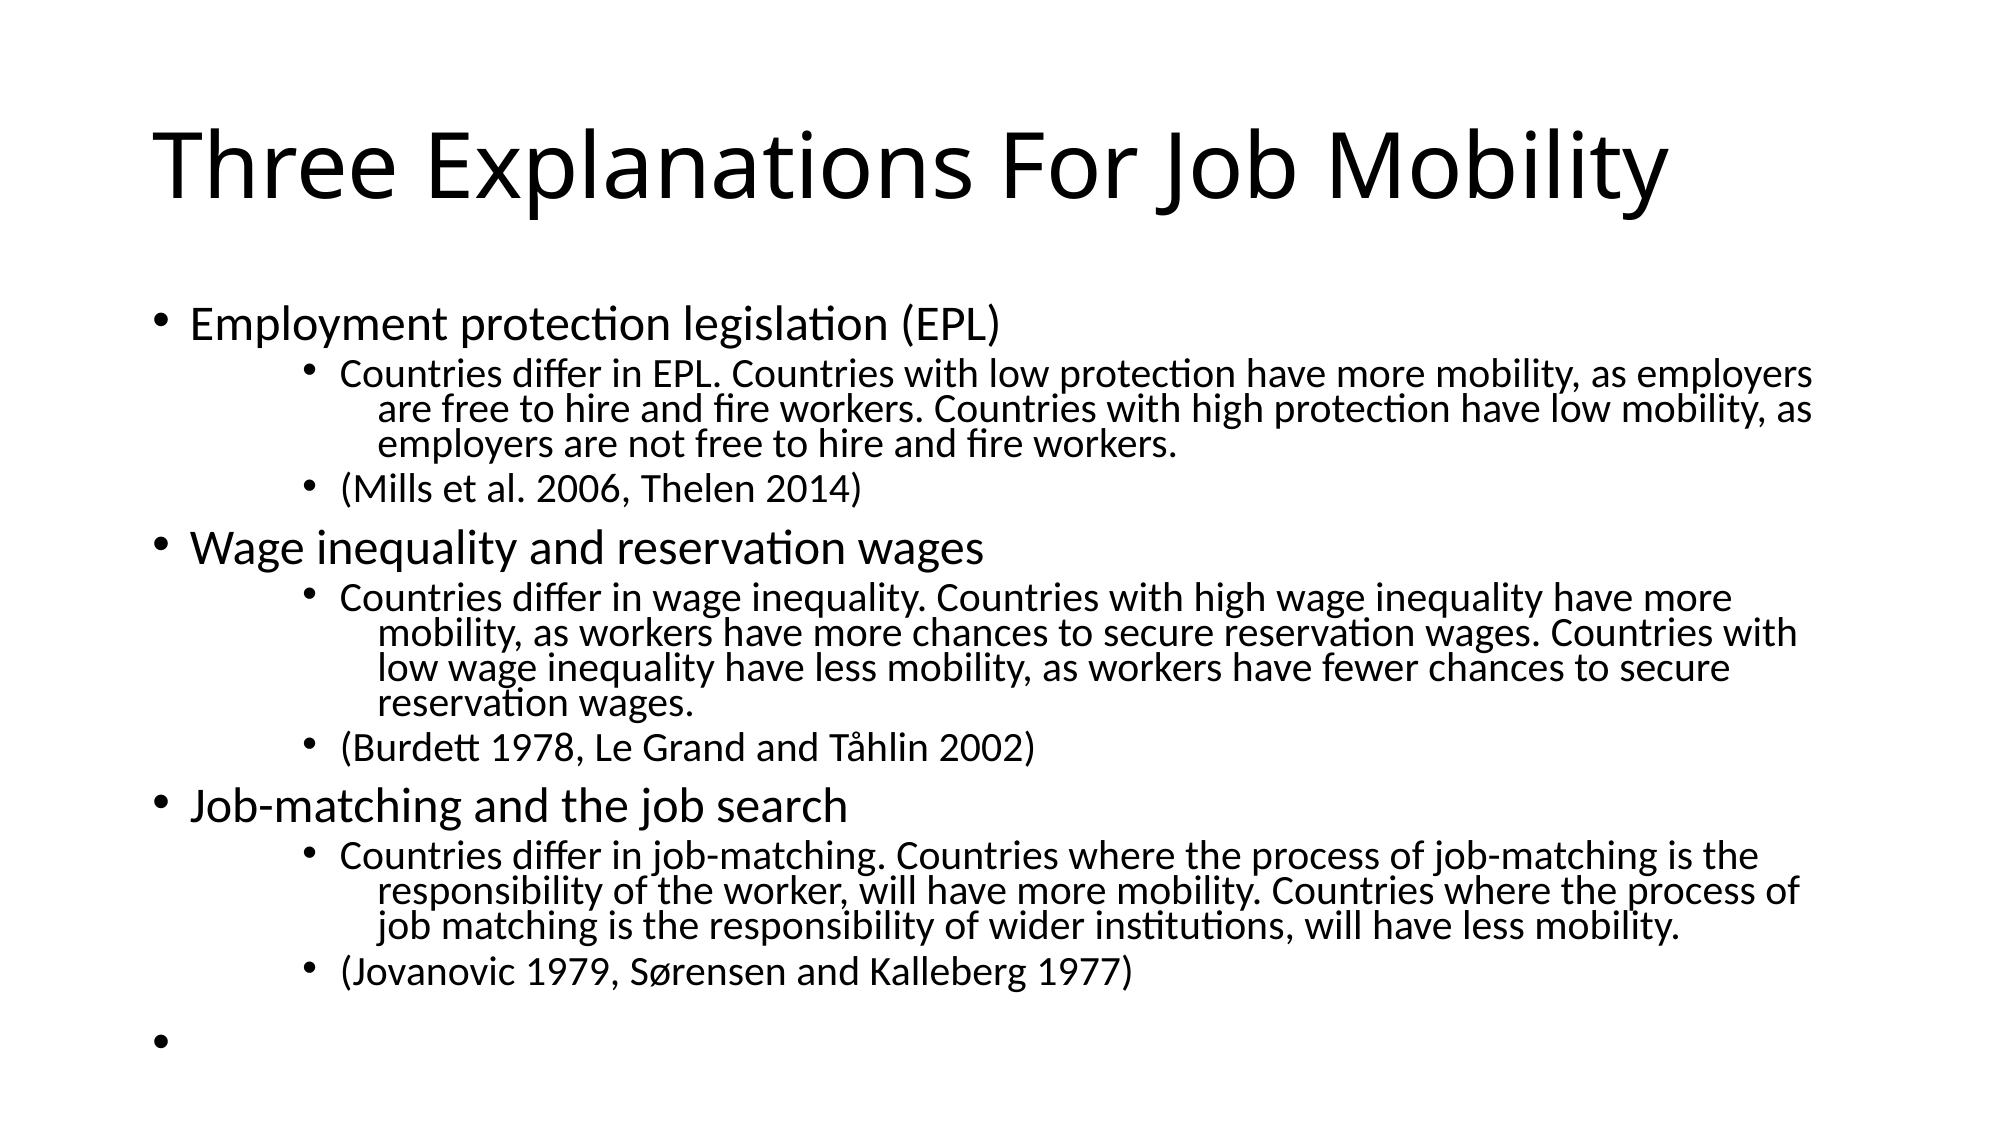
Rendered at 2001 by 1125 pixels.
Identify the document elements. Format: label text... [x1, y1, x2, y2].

list Employment protection legislation (EPL) Countries differ in EPL. Countries with low protection have more mobility, as employers are free to hire and fire workers. Countries with high protection have low mobility, as employers are not free to hire and fire workers. (Mills et al. 2006, Thelen 2014) Wage inequality and reservation wages Countries differ in wage inequality. Countries with high wage inequality have more mobility, as workers have more chances to secure reservation wages. Countries with low wage inequality have less mobility, as workers have fewer chances to secure reservation wages. (Burdett 1978, Le Grand and Tåhlin 2002) Job-matching and the job search Countries differ in job-matching. Countries where the process of job-matching is the responsibility of the worker, will have more mobility. Countries where the process of job matching is the responsibility of wider institutions, will have less mobility. (Jovanovic 1979, Sørensen and Kalleberg 1977) [137, 299, 1863, 1014]
title Three Explanations For Job Mobility [137, 59, 1863, 278]
